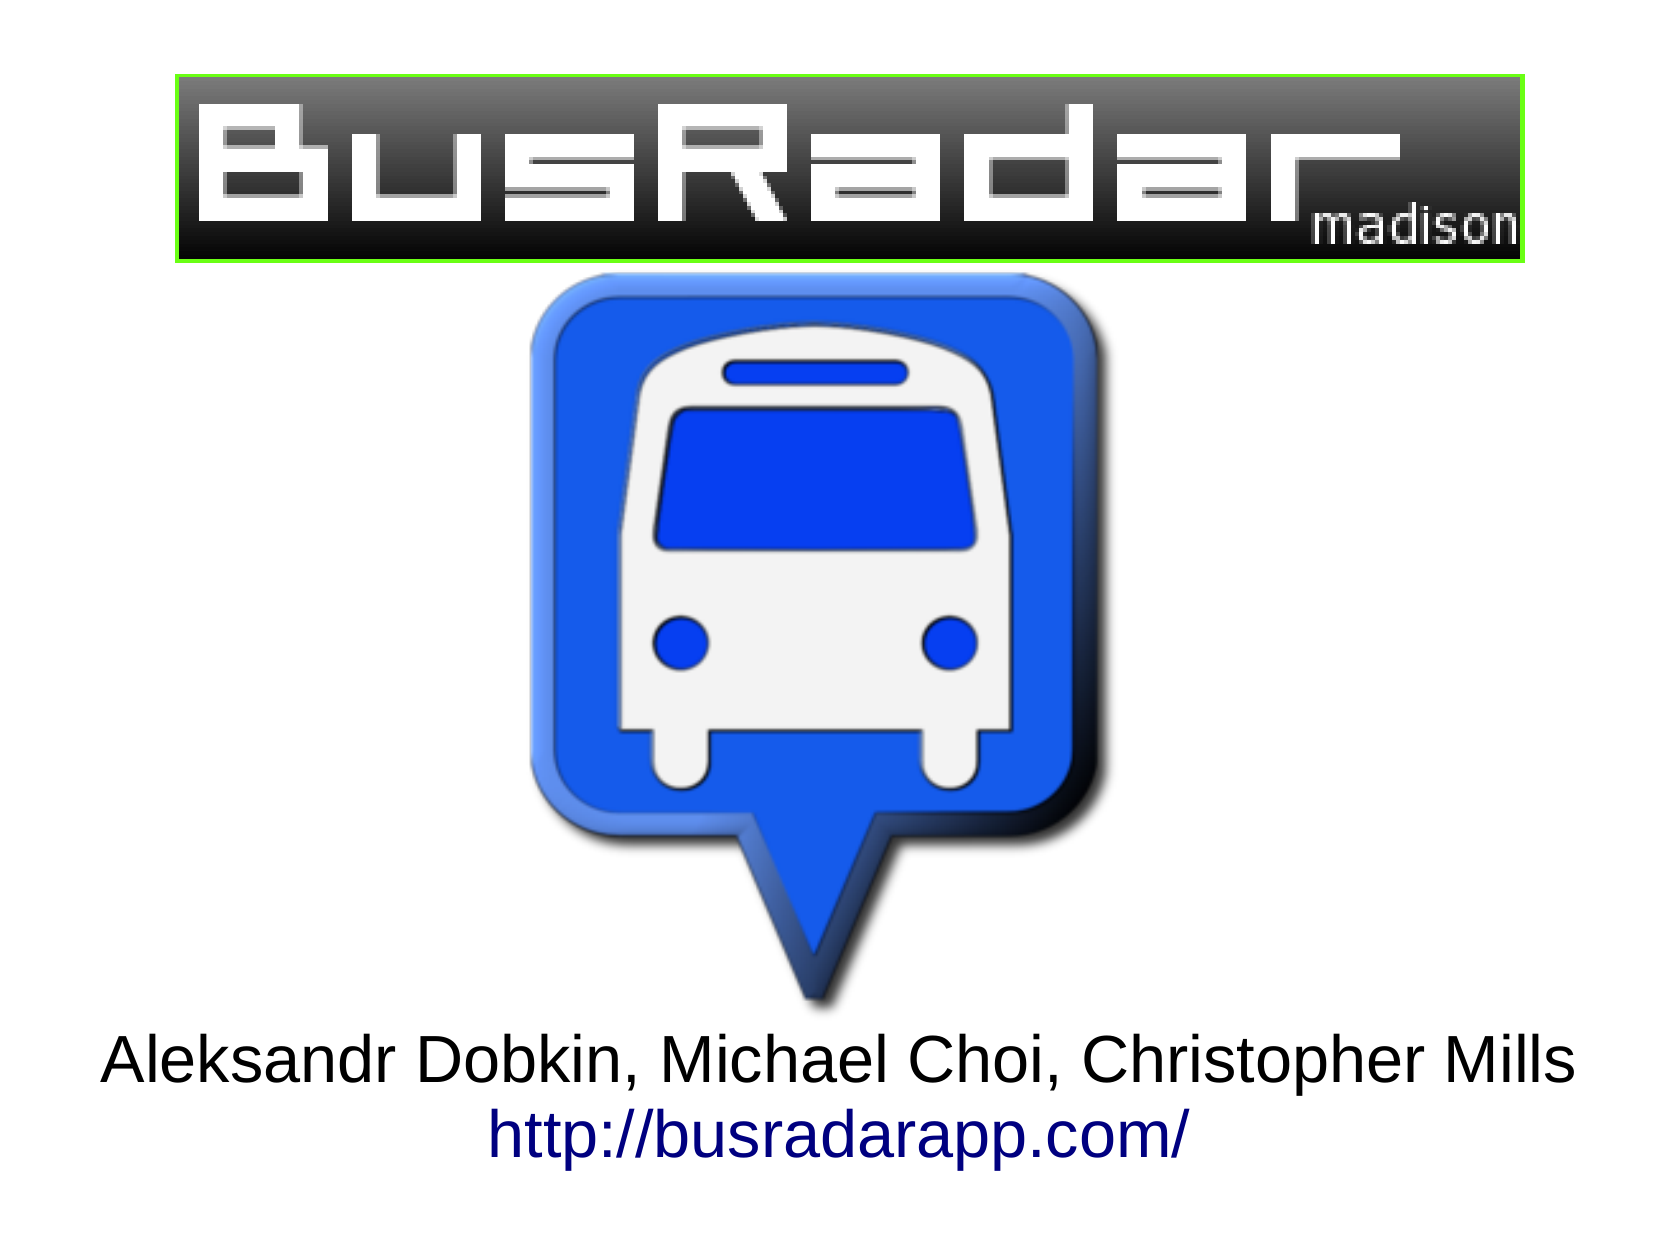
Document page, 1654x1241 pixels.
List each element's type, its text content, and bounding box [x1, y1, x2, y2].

title BusRadar [82, 56, 1571, 250]
text_box Aleksandr Dobkin, Michael Choi, Christopher Mills http://busradarapp.com/ [85, 1014, 1591, 1179]
picture [175, 74, 1525, 1014]
